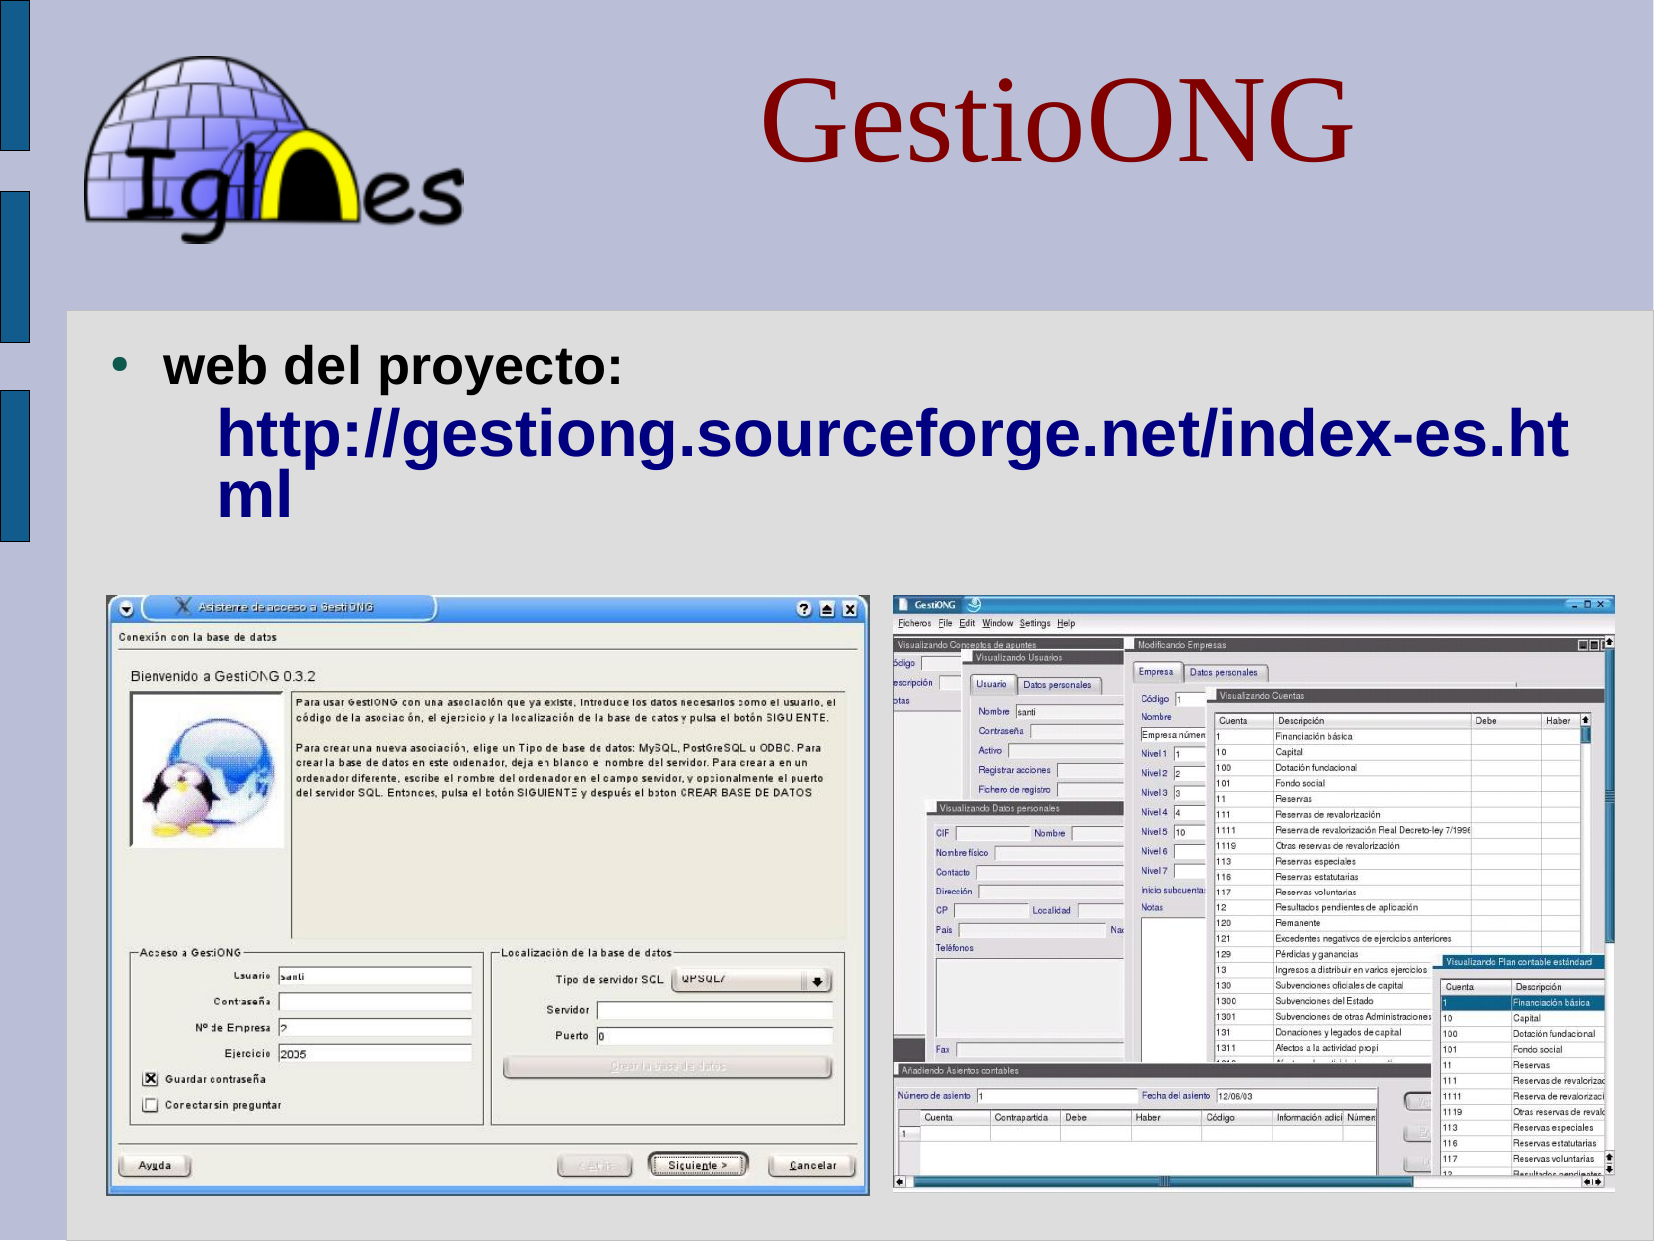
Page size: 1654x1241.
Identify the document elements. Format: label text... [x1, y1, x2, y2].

list web del proyecto:http://gestiong.sourceforge.net/index-es.html [74, 335, 1621, 1108]
picture [893, 595, 1615, 1193]
picture [106, 595, 870, 1196]
picture [84, 56, 464, 244]
text_box GestioONG [531, 49, 1586, 201]
